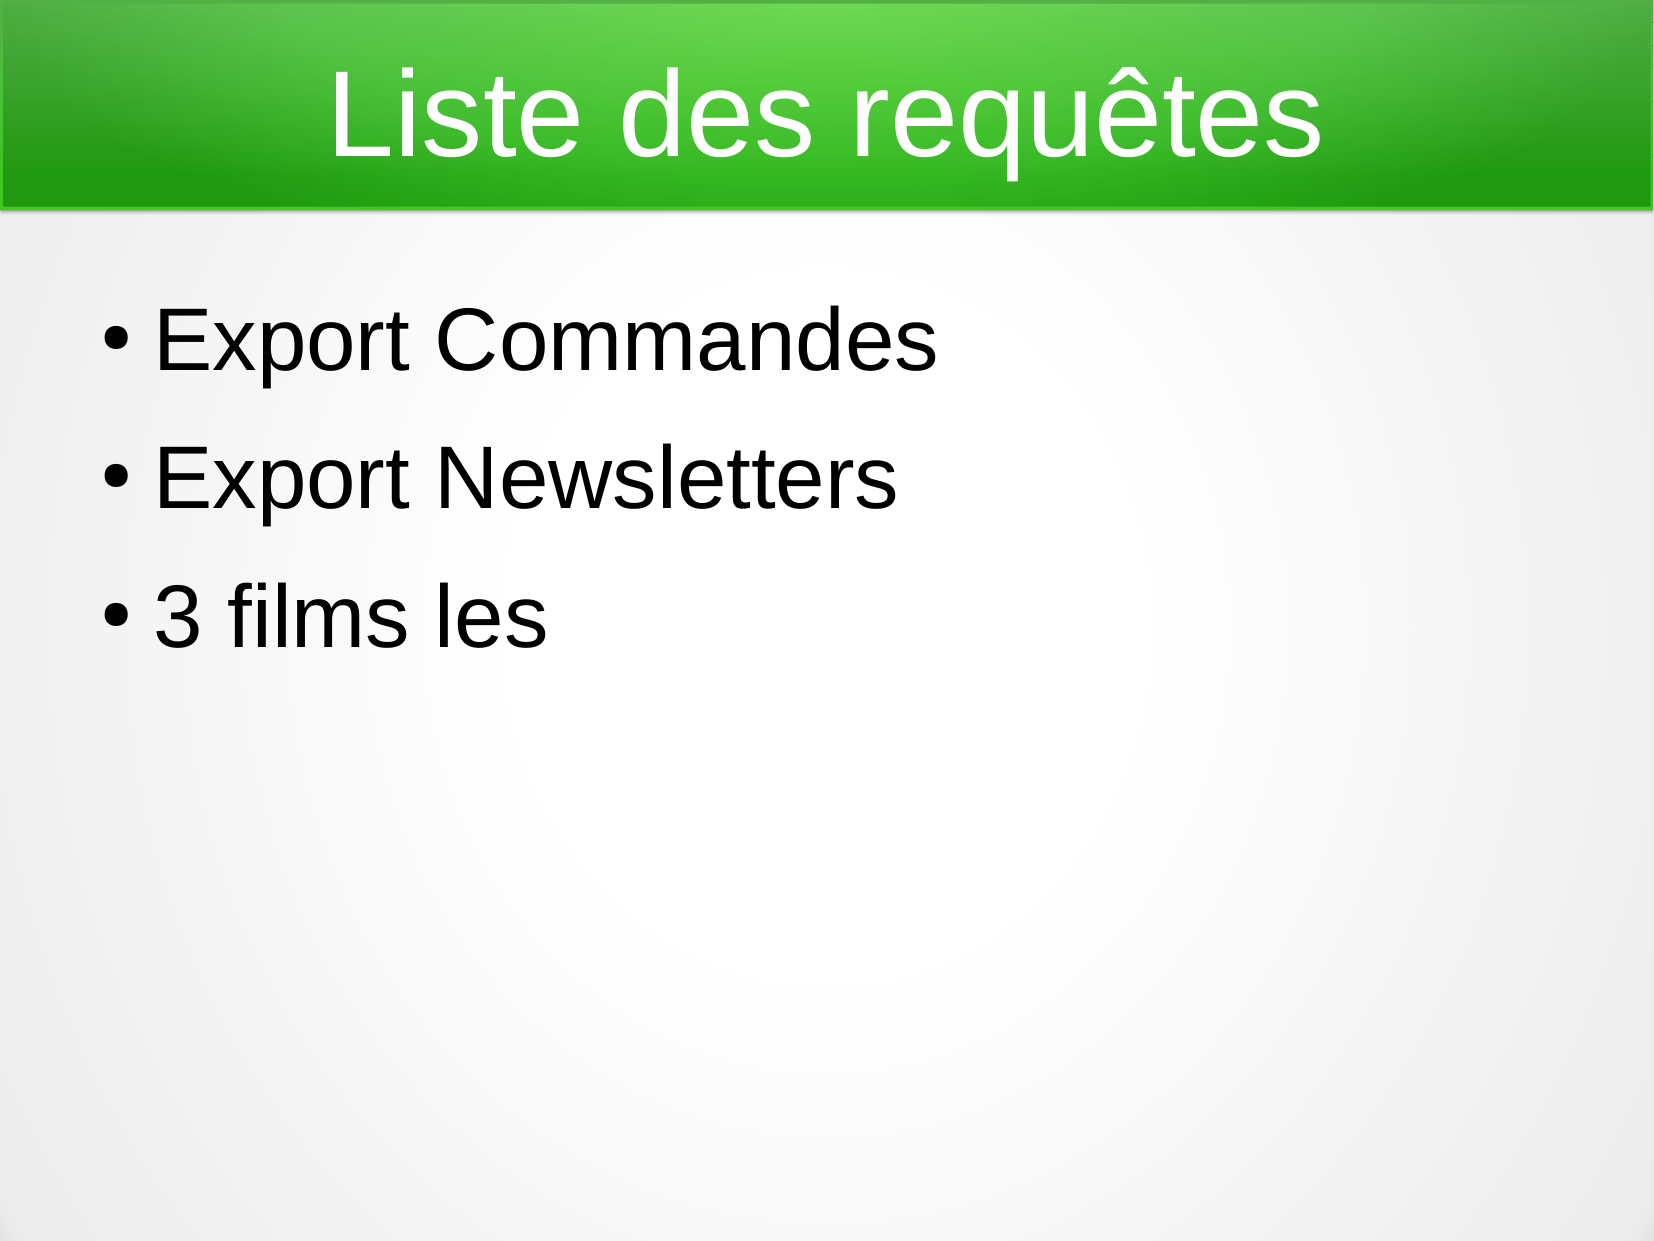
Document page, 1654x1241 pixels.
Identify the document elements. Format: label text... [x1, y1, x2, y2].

title Liste des requêtes [82, 45, 1571, 183]
list Export Commandes Export Newsletters 3 films les [82, 290, 1538, 1010]
